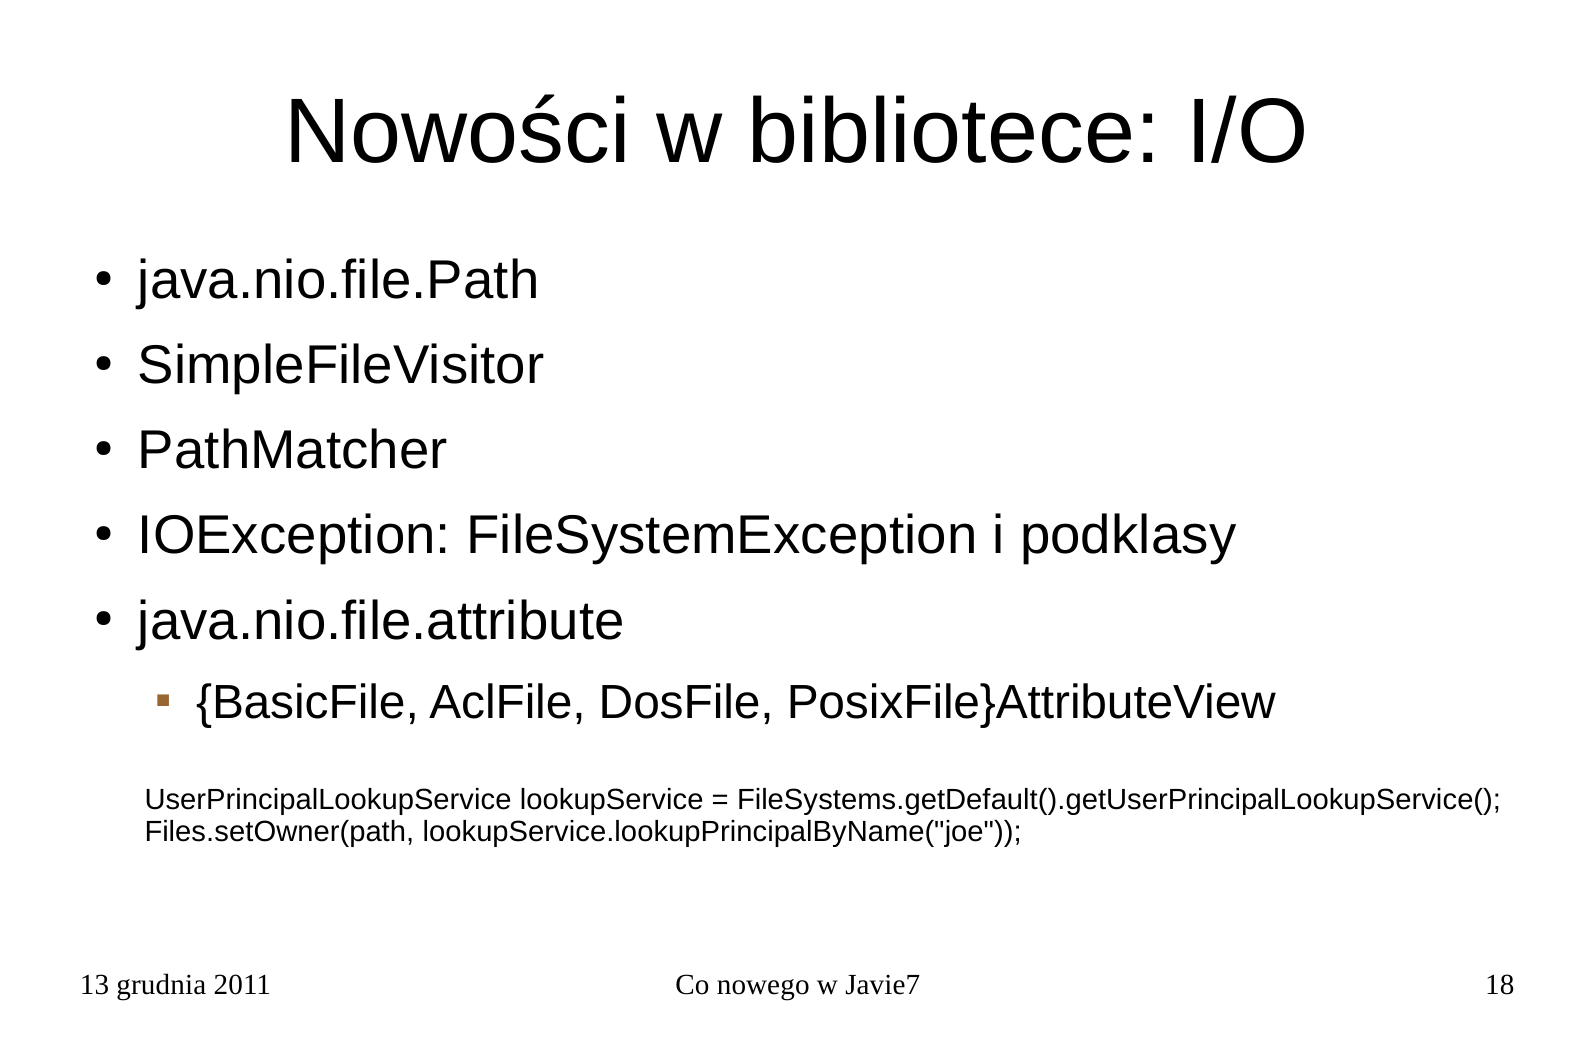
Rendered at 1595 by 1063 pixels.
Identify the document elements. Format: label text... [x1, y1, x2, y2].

title Nowości w bibliotece: I/O [79, 42, 1515, 220]
text_box UserPrincipalLookupService lookupService = FileSystems.getDefault().getUserPrincipalLookupService(); Files.setOwner(path, lookupService.lookupPrincipalByName("joe")); [129, 775, 1520, 898]
list java.nio.file.Path SimpleFileVisitor PathMatcher IOException: FileSystemException i podklasy java.nio.file.attribute {BasicFile, AclFile, DosFile, PosixFile}AttributeView [79, 248, 1515, 733]
